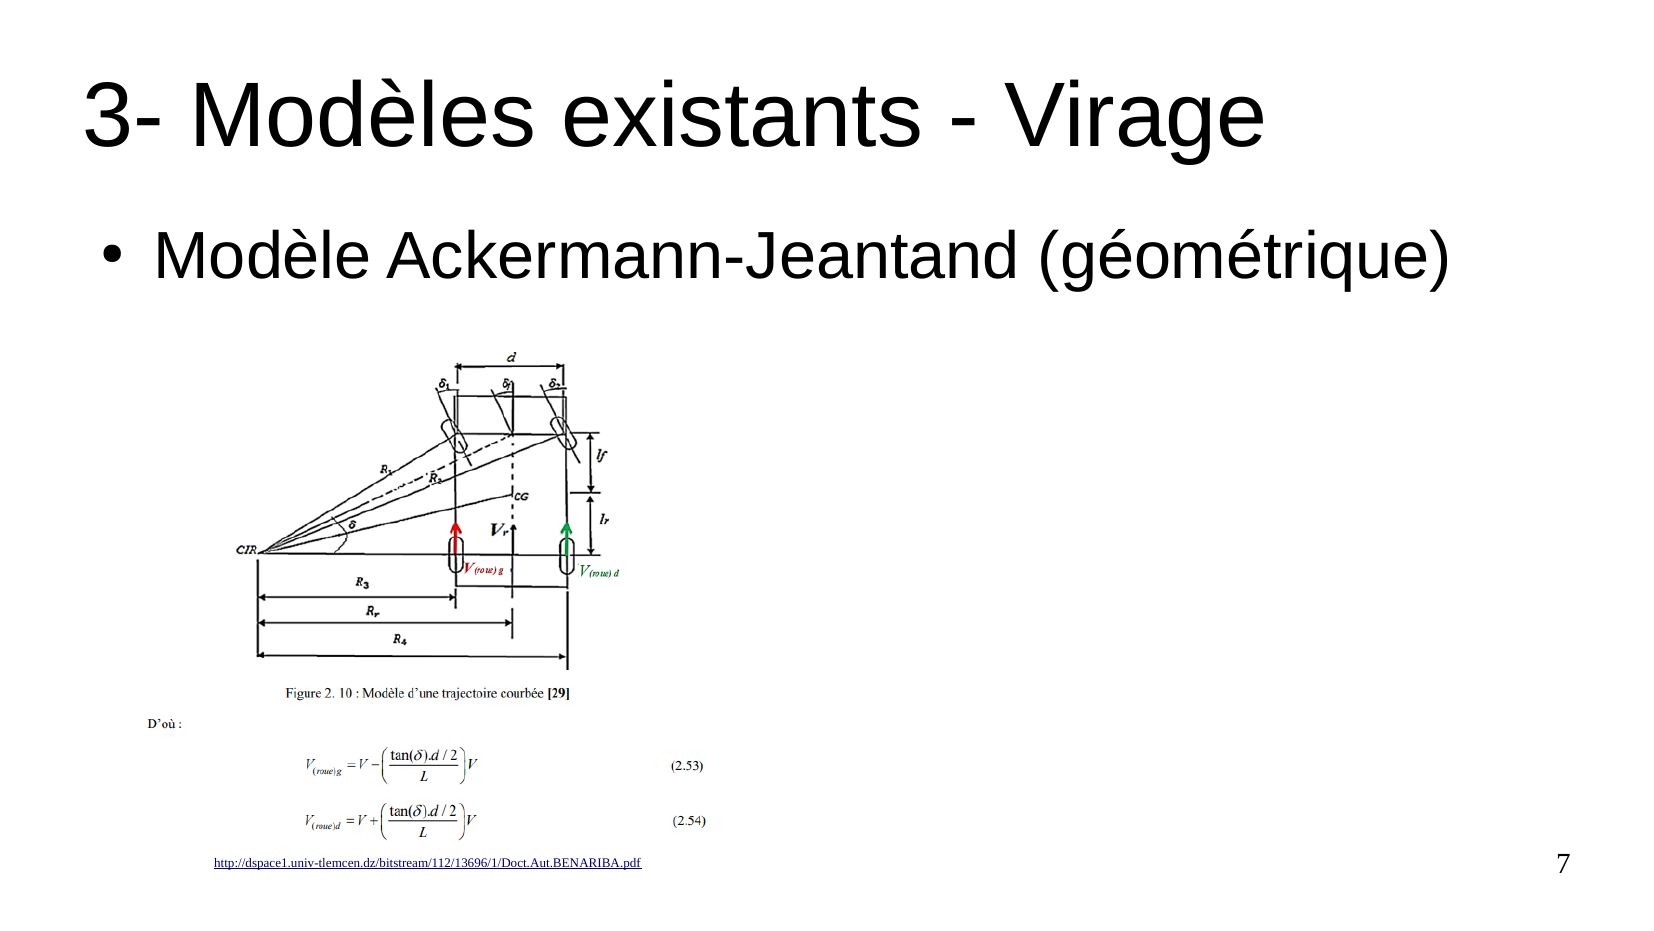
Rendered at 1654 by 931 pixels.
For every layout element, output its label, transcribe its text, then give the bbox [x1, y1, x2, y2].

chart [151, 792, 680, 886]
title 3- Modèles existants - Virage [82, 37, 1571, 193]
picture [112, 324, 739, 857]
list Modèle Ackermann-Jeantand (géométrique) [82, 217, 1571, 758]
